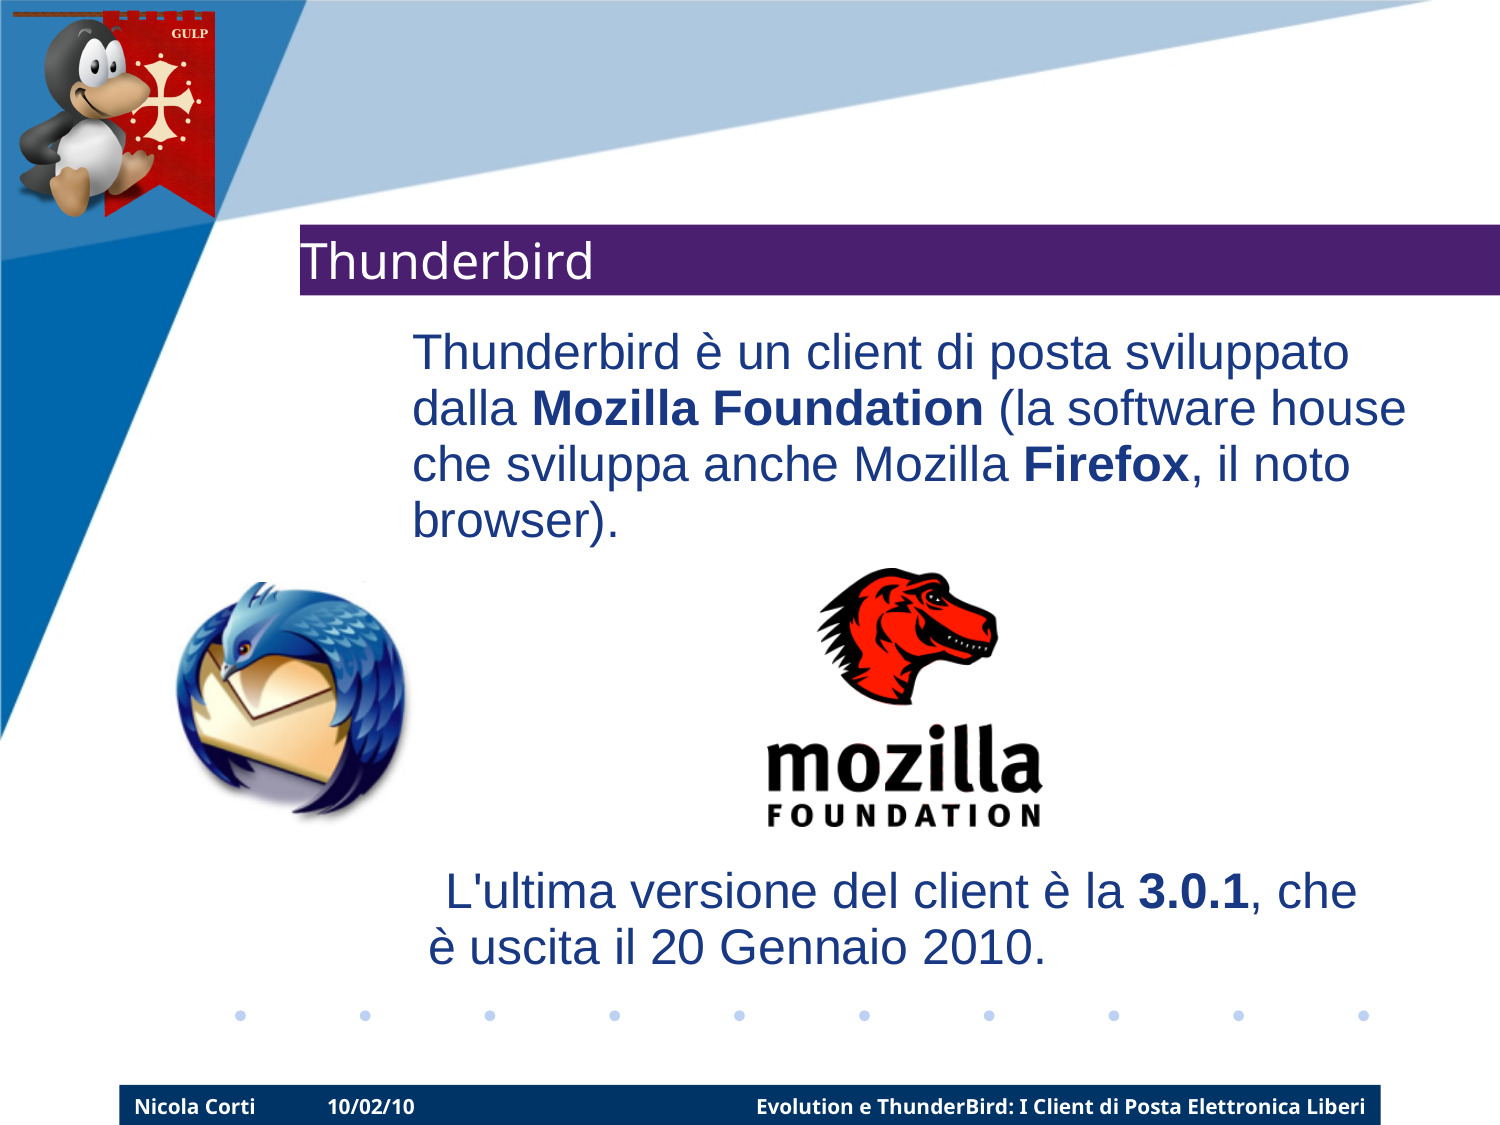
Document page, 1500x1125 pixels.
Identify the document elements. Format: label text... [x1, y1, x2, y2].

list Thunderbird è un client di posta sviluppato dalla Mozilla Foundation (la software house che sviluppa anche Mozilla Firefox, il noto browser). [299, 324, 1418, 1068]
picture [0, 0, 1500, 842]
text_box L'ultima versione del client è la 3.0.1, che è uscita il 20 Gennaio 2010. [413, 856, 1388, 983]
title Thunderbird [300, 224, 1500, 296]
picture [767, 568, 1043, 827]
